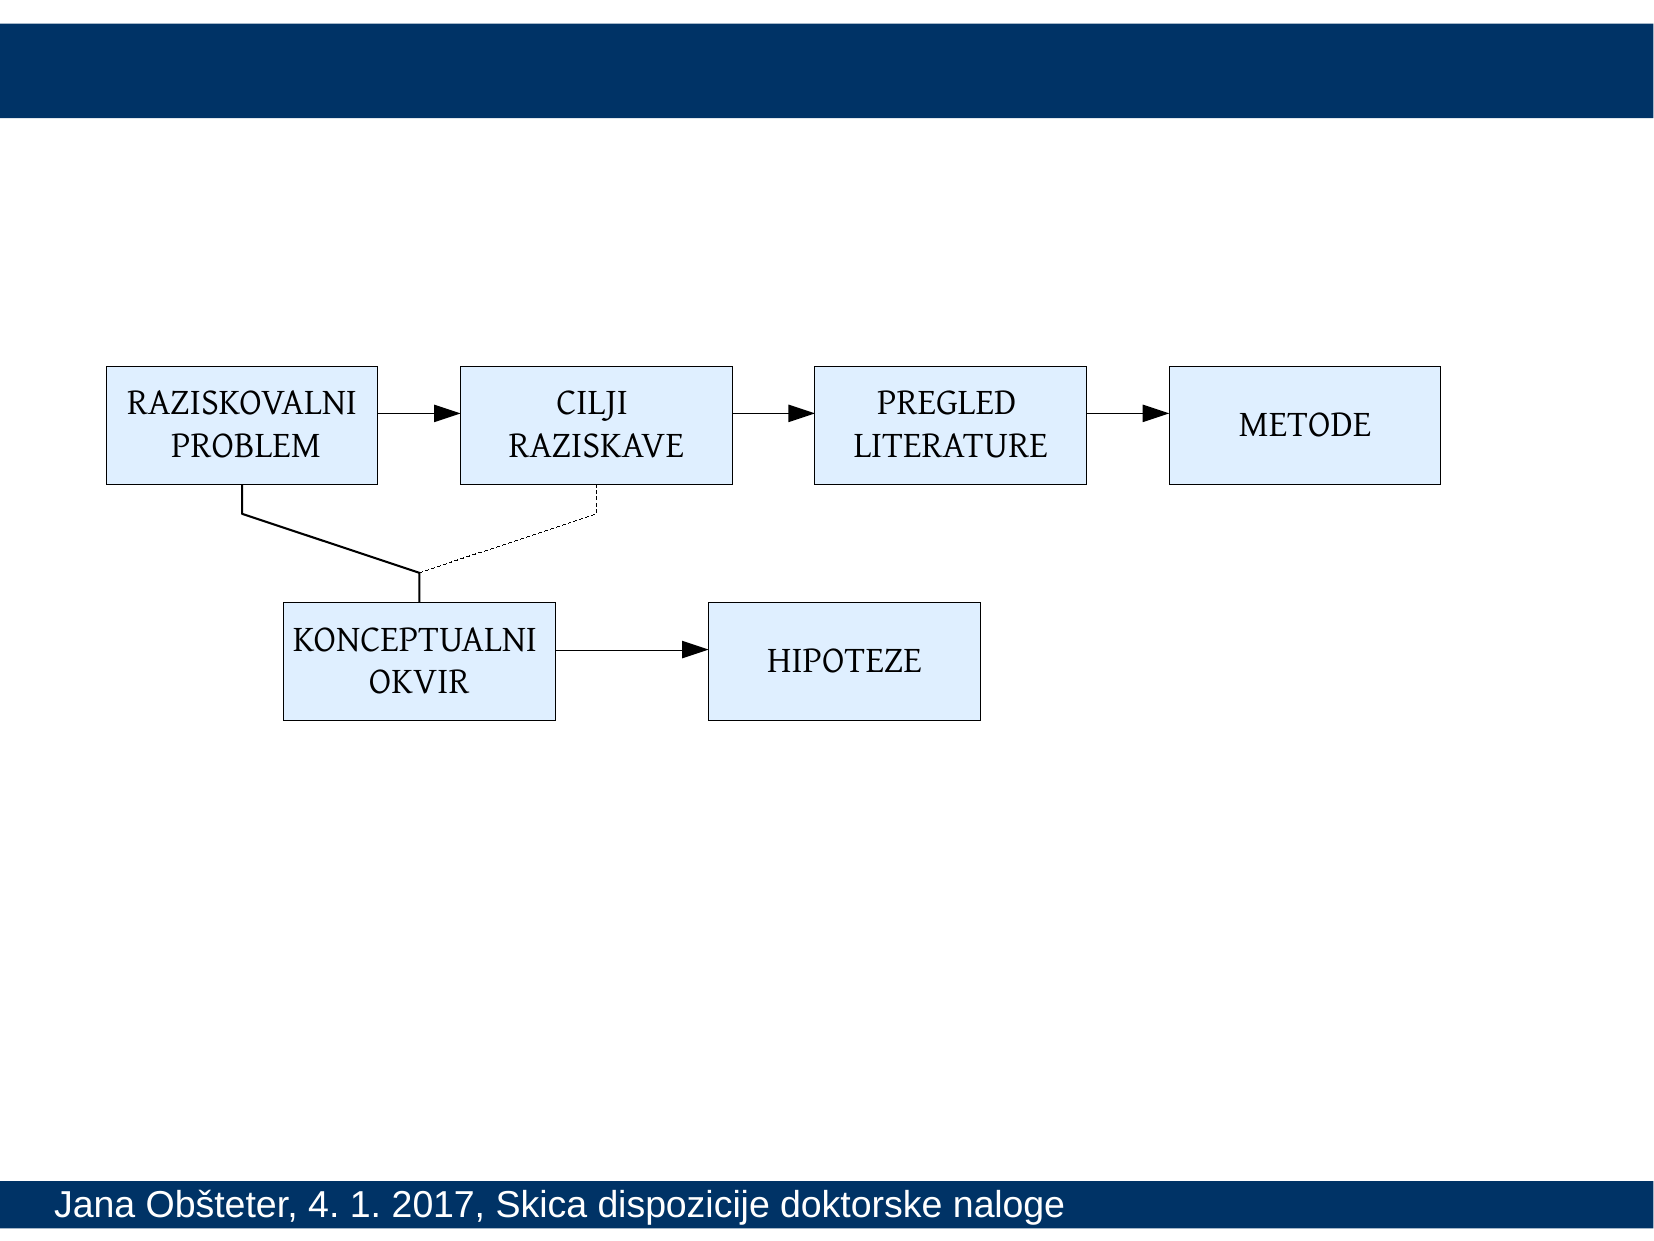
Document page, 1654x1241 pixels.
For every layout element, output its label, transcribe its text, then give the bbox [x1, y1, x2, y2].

text_box RAZISKOVALNI PROBLEM [106, 366, 378, 485]
text_box Jana Obšteter, 4. 1. 2017, Skica dispozicije doktorske naloge [0, 1181, 1654, 1229]
text_box CILJI RAZISKAVE [460, 366, 733, 485]
text_box [0, 23, 1654, 119]
text_box HIPOTEZE [708, 602, 981, 721]
text_box PREGLED LITERATURE [814, 366, 1087, 485]
text_box KONCEPTUALNI OKVIR [283, 602, 556, 721]
text_box METODE [1169, 366, 1441, 485]
